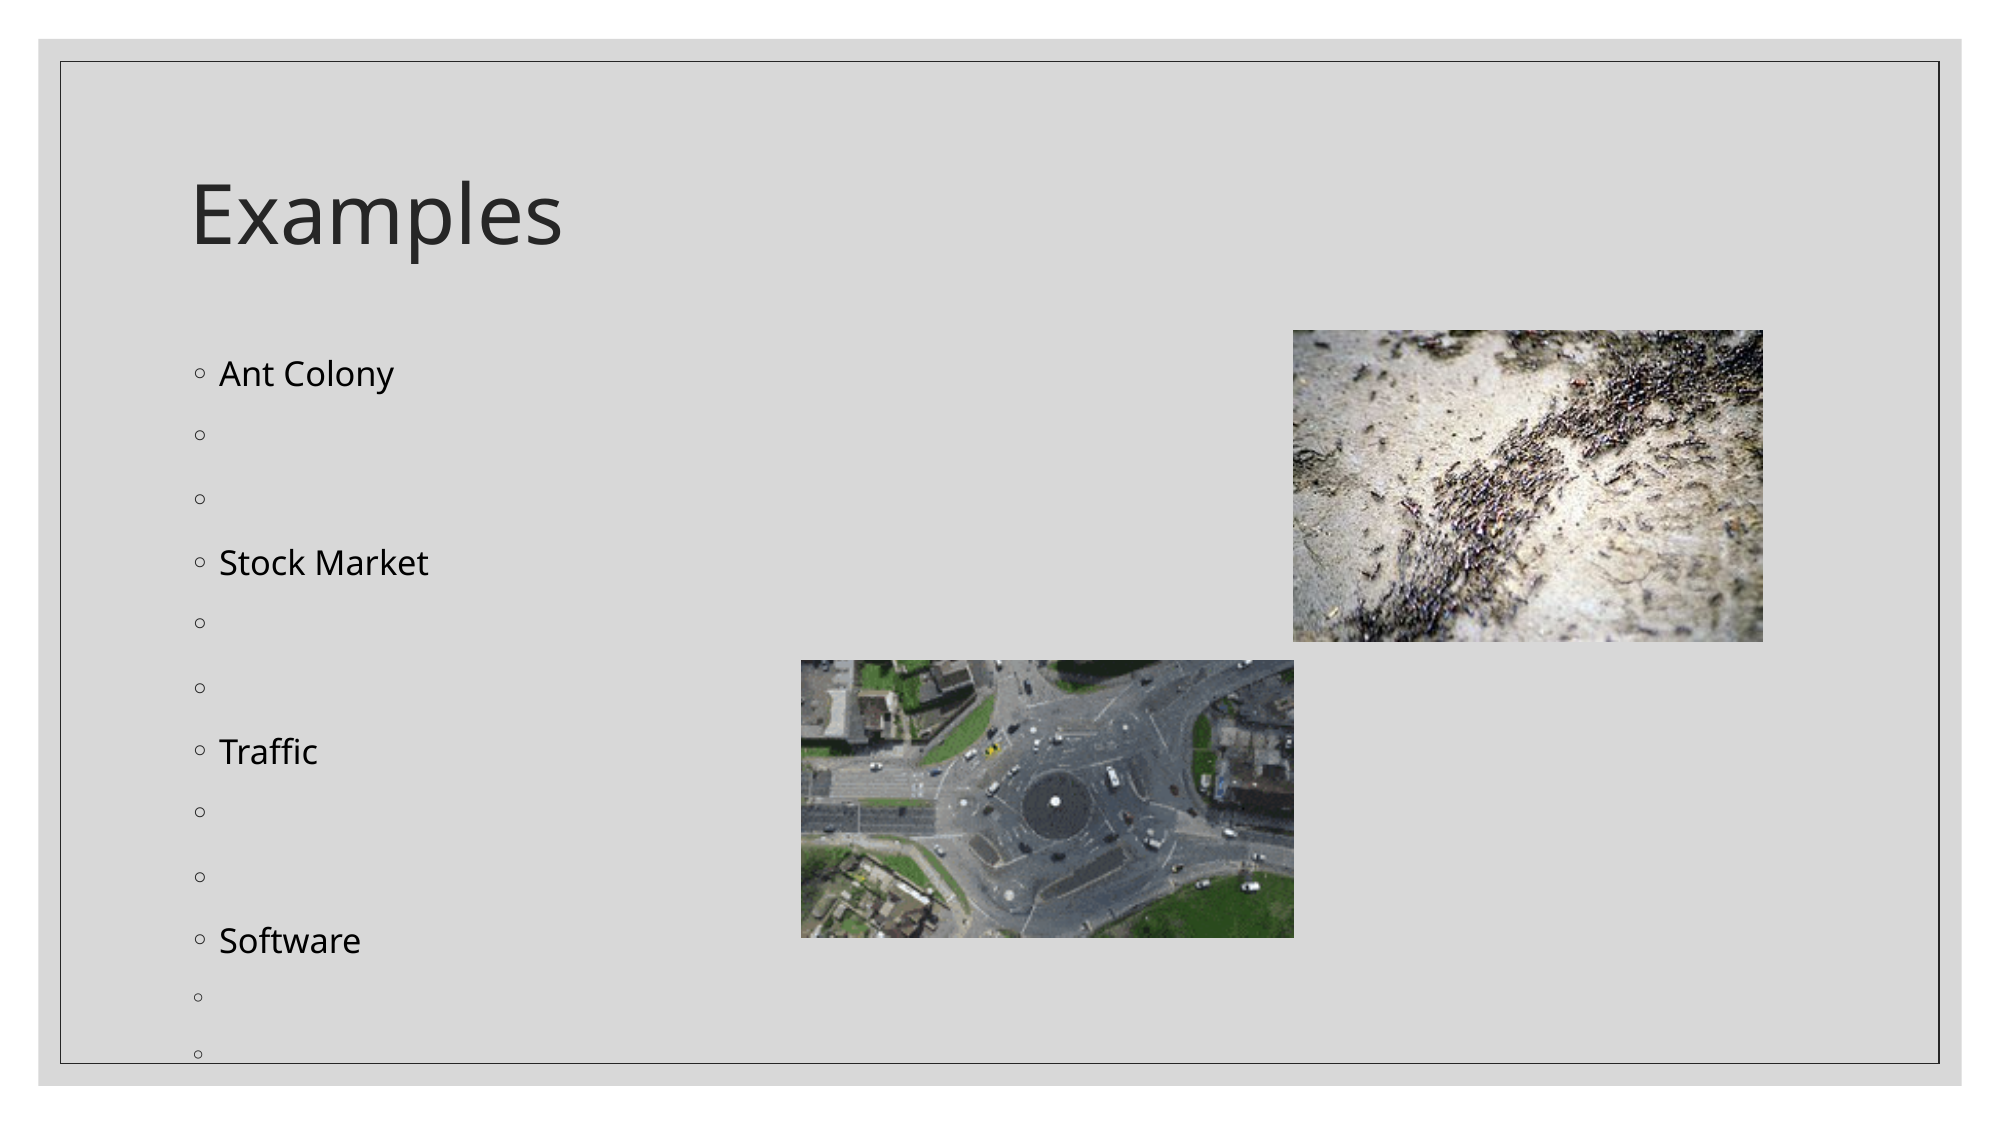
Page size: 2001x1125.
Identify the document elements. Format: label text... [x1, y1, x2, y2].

picture [801, 660, 1294, 938]
picture [1293, 330, 1763, 642]
list Ant Colony Stock Market Traffic Software [174, 345, 1825, 977]
title Examples [174, 105, 1825, 331]
